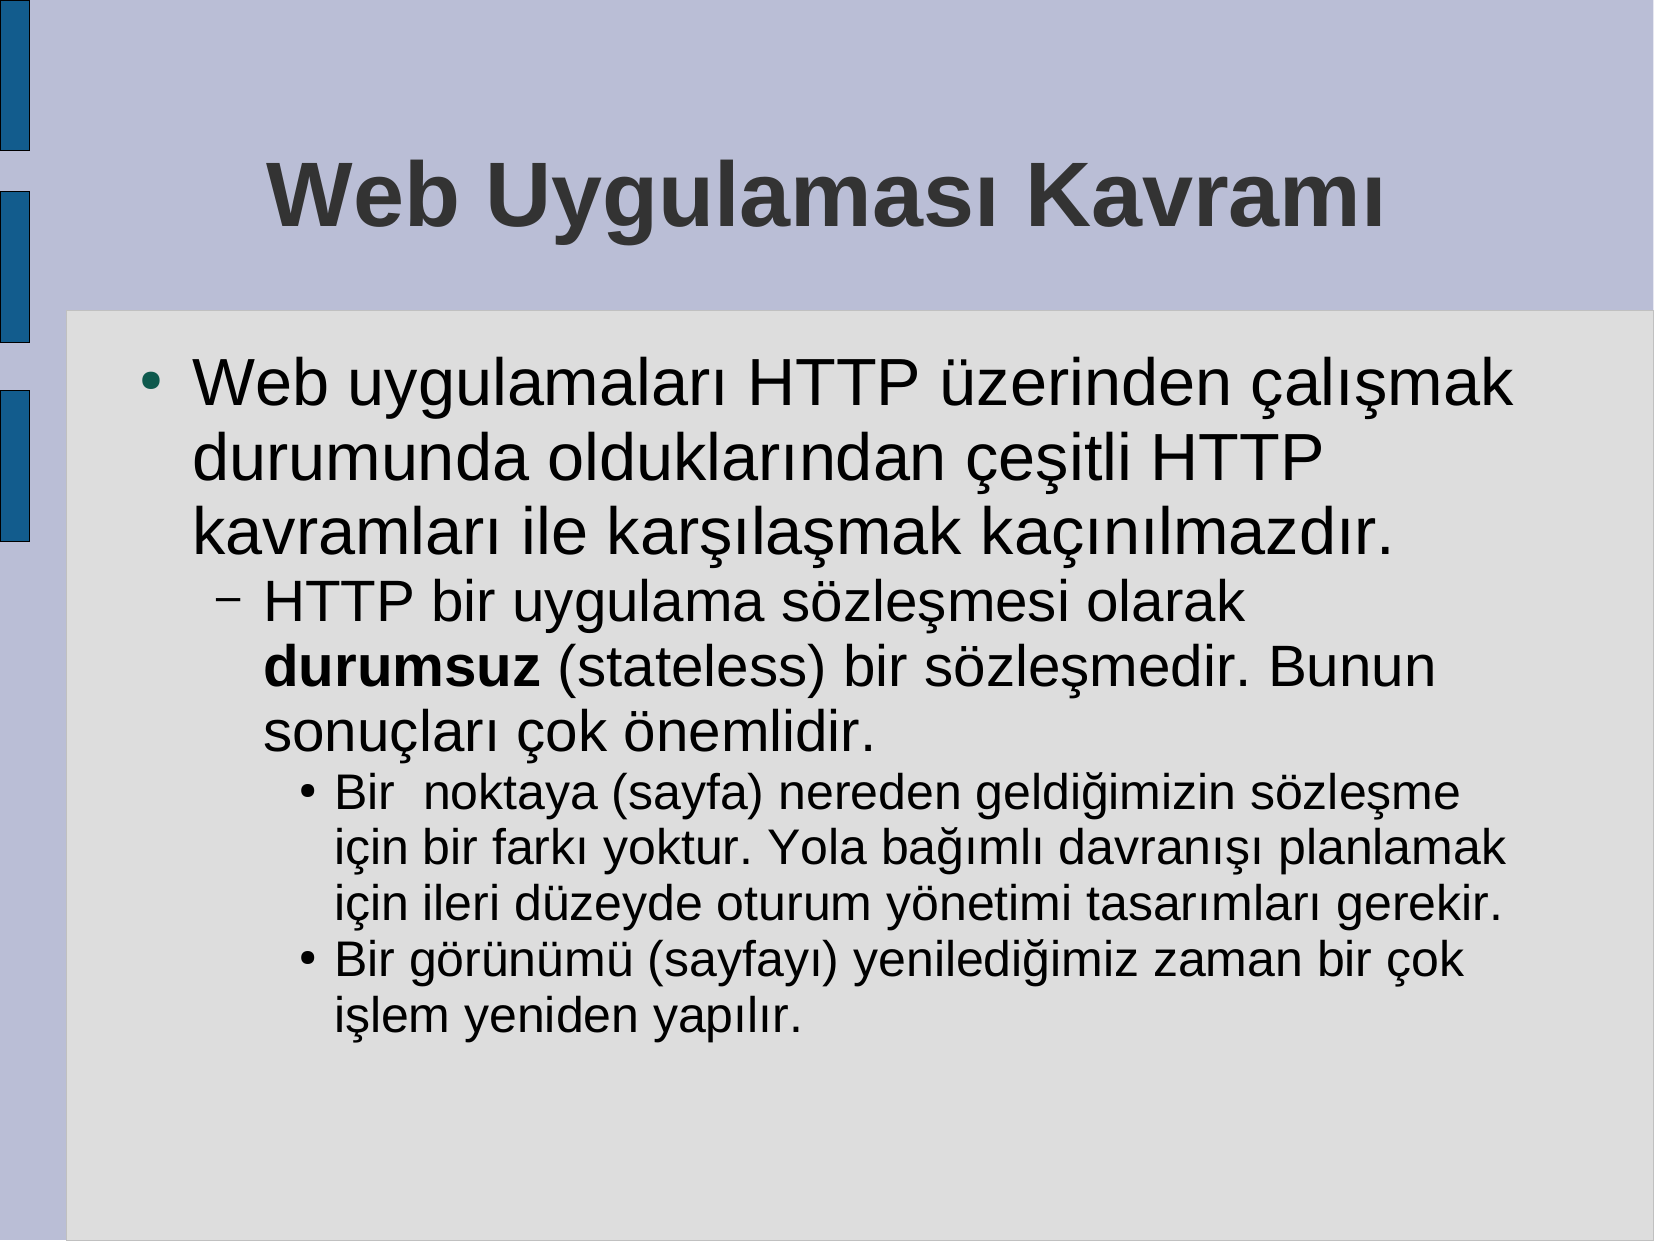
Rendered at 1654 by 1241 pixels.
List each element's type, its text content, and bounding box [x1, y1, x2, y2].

list Web uygulamaları HTTP üzerinden çalışmak durumunda olduklarından çeşitli HTTP kavramları ile karşılaşmak kaçınılmazdır. HTTP bir uygulama sözleşmesi olarak durumsuz (stateless) bir sözleşmedir. Bunun sonuçları çok önemlidir. Bir noktaya (sayfa) nereden geldiğimizin sözleşme için bir farkı yoktur. Yola bağımlı davranışı planlamak için ileri düzeyde oturum yönetimi tasarımları gerekir. Bir görünümü (sayfayı) yenilediğimiz zaman bir çok işlem yeniden yapılır. [121, 344, 1534, 1127]
title Web Uygulaması Kavramı [121, 91, 1534, 299]
